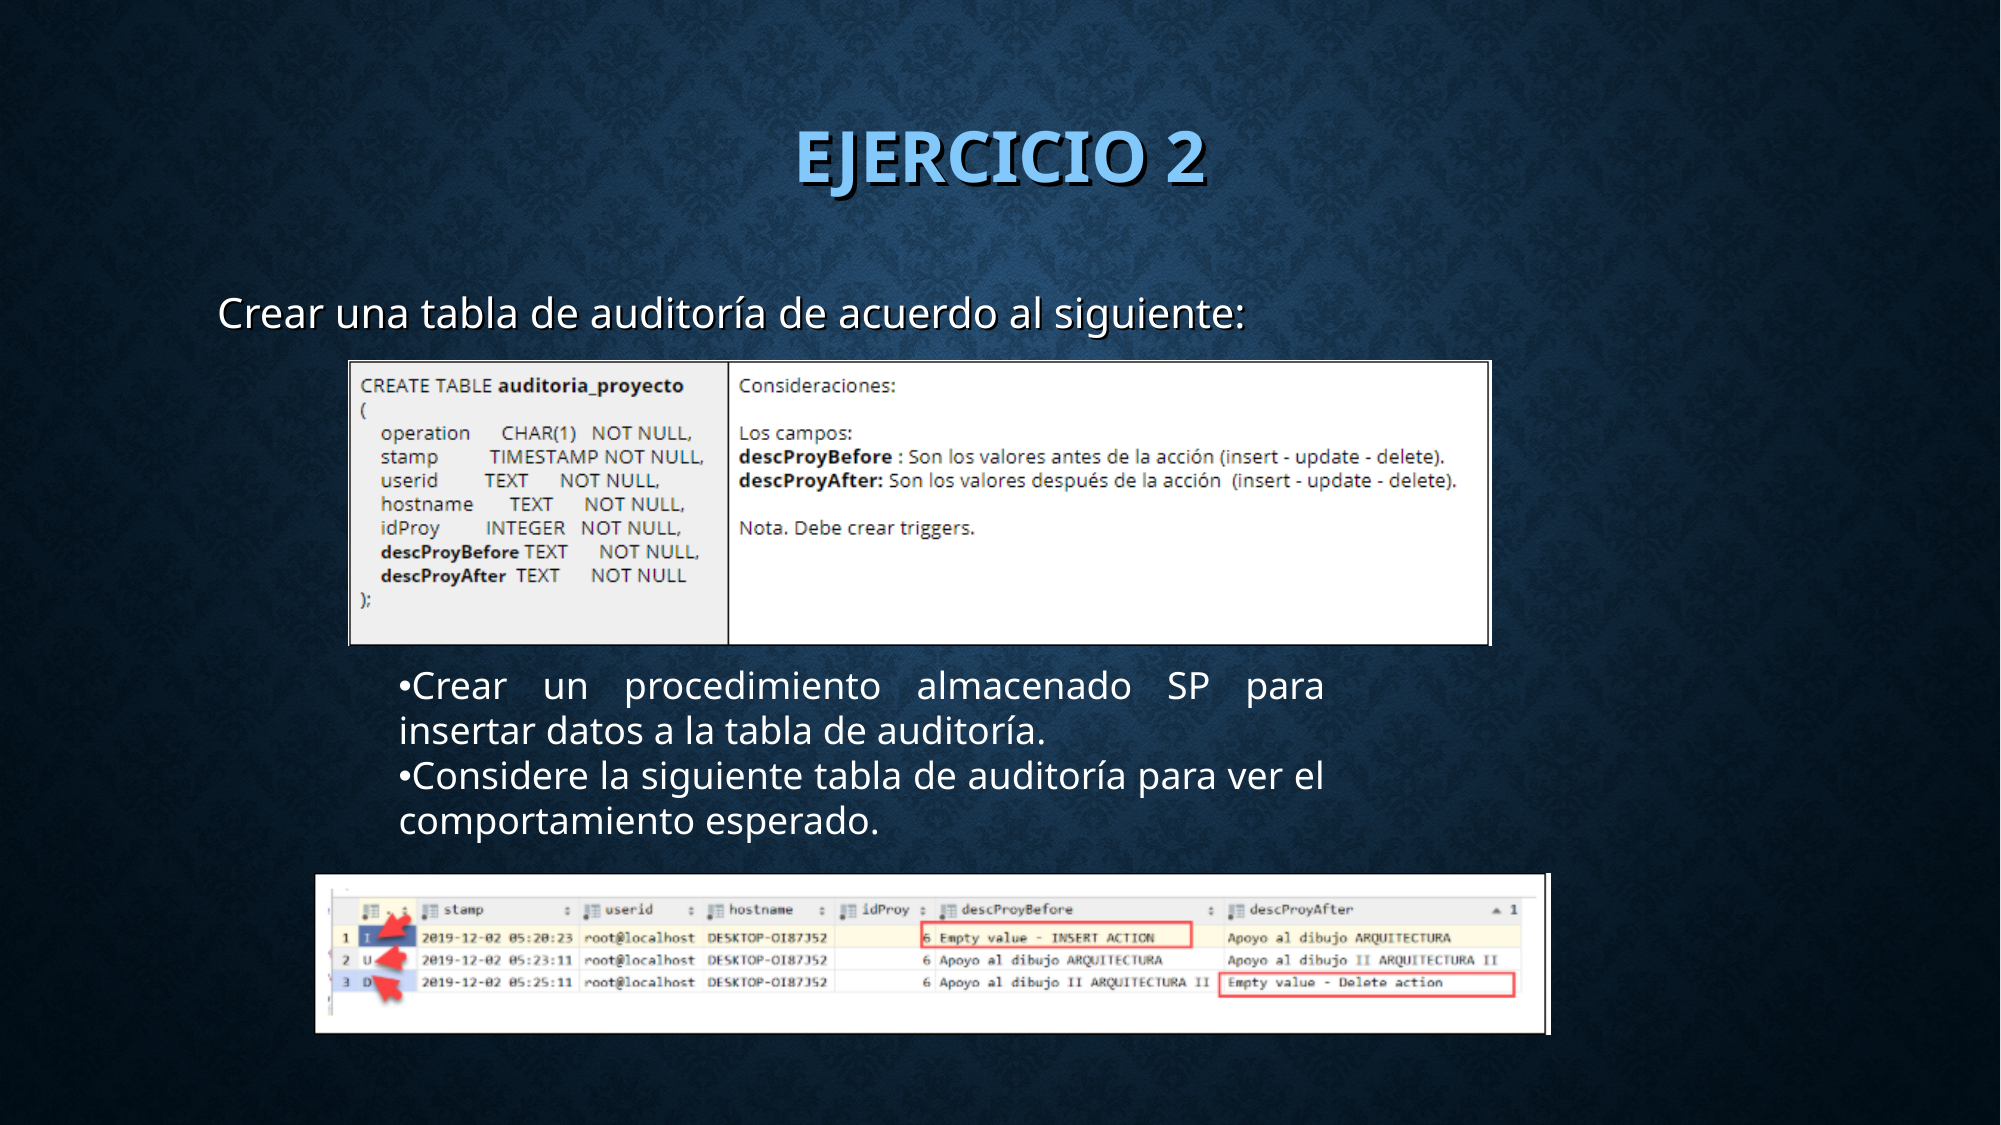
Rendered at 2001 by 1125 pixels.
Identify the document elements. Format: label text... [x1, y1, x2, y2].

title Ejercicio 2 [150, 71, 1850, 248]
picture [348, 360, 1492, 646]
list Crear una tabla de auditoría de acuerdo al siguiente: [202, 208, 1879, 923]
text_box Crear un procedimiento almacenado SP para insertar datos a la tabla de auditoría. Considere la siguiente tabla de auditoría para ver el comportamiento esperado. [234, 655, 1341, 850]
picture [314, 873, 1551, 1035]
